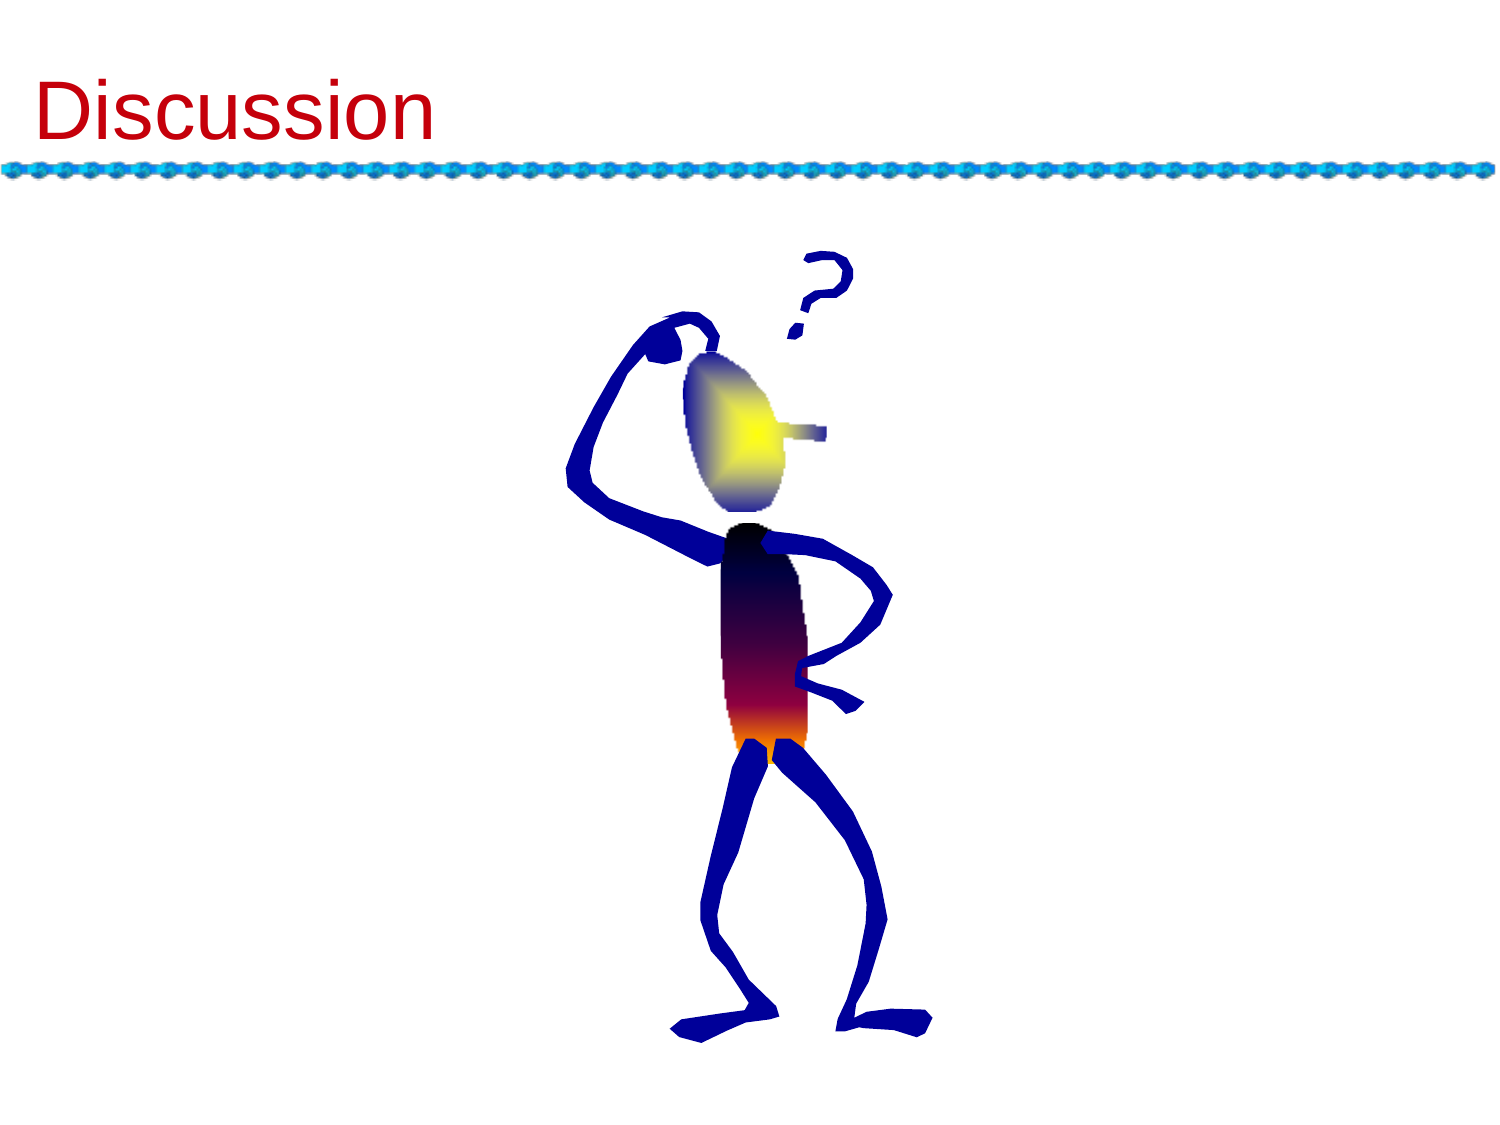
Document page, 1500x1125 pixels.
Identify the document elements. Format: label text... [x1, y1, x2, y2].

title Discussion [34, 34, 1497, 188]
picture [562, 248, 934, 1044]
picture [0, 161, 34, 181]
